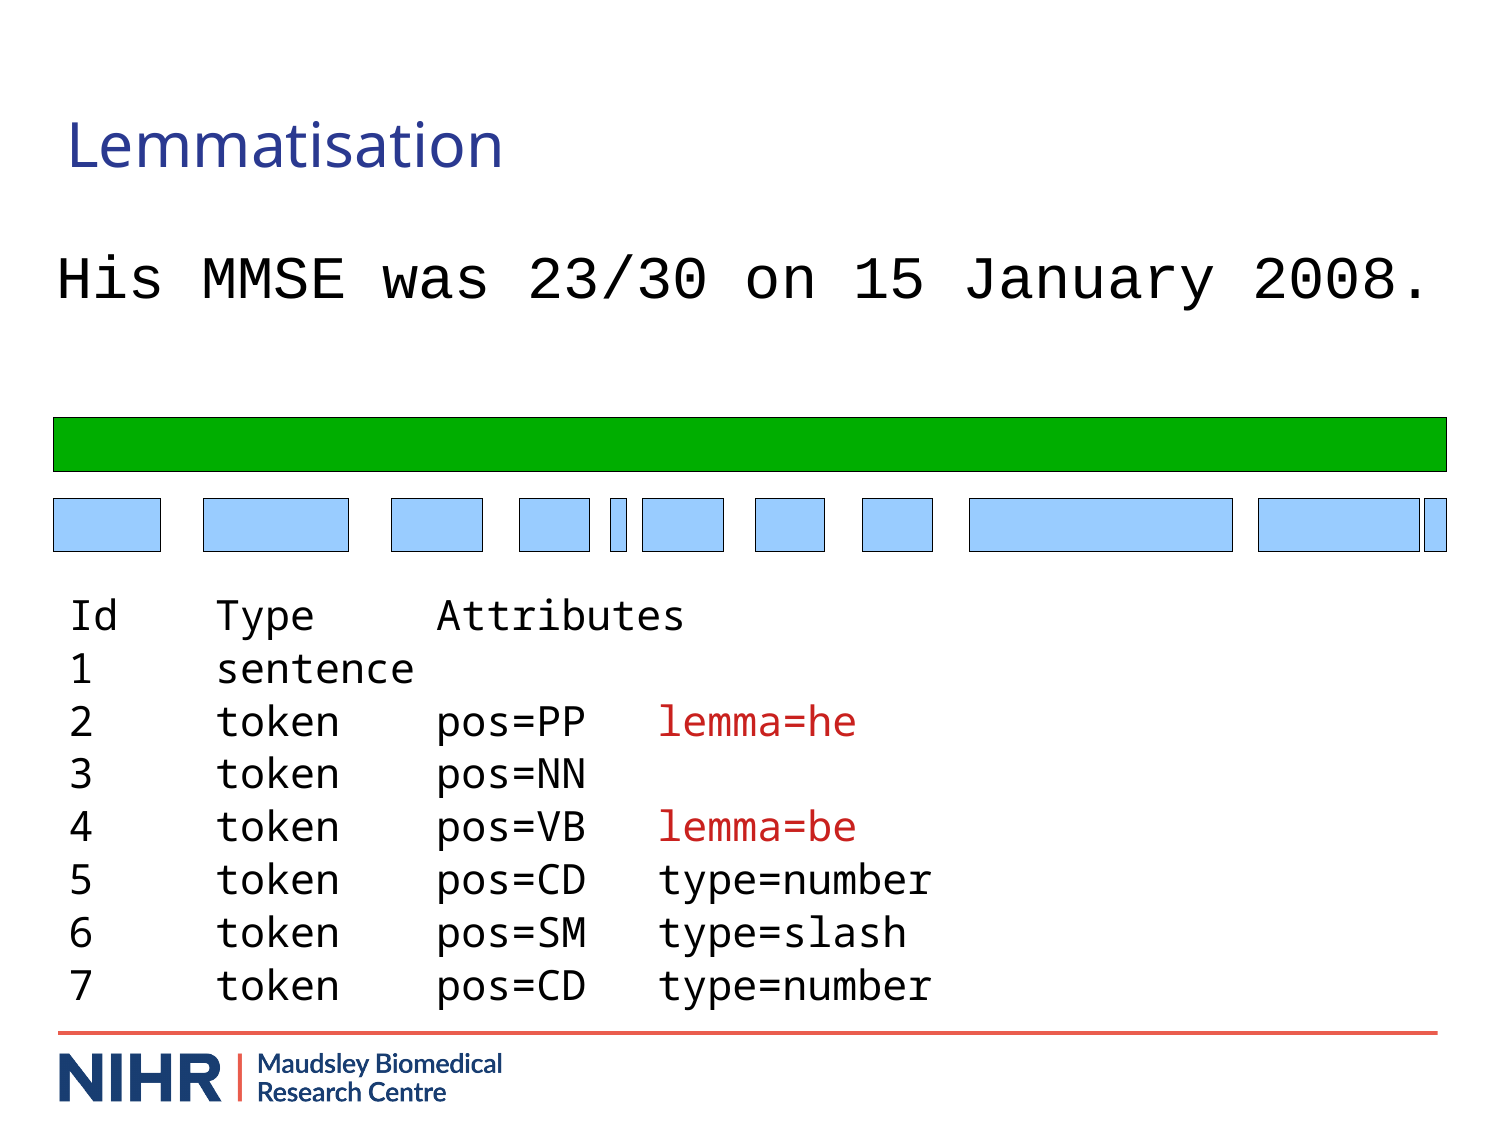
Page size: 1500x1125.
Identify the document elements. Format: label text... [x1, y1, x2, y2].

text_box [391, 498, 483, 552]
text_box [53, 498, 161, 552]
text_box [755, 498, 825, 552]
text_box [203, 498, 349, 552]
text_box His MMSE was 23/30 on 15 January 2008. [41, 241, 1457, 341]
text_box [1424, 498, 1447, 552]
text_box [53, 417, 1447, 472]
text_box [610, 498, 627, 552]
picture [29, 1018, 531, 1125]
text_box [519, 498, 590, 552]
text_box [1258, 498, 1420, 552]
text_box Id Type Attributes 1 sentence 2 token pos=PP lemma=he 3 token pos=NN 4 token pos=VB lemma=be 5 token pos=CD type=number 6 token pos=SM type=slash 7 token pos=CD type=number [53, 580, 1468, 1042]
text_box [642, 498, 724, 552]
text_box [862, 498, 933, 552]
text_box [969, 498, 1233, 552]
title Lemmatisation [51, 89, 1449, 223]
